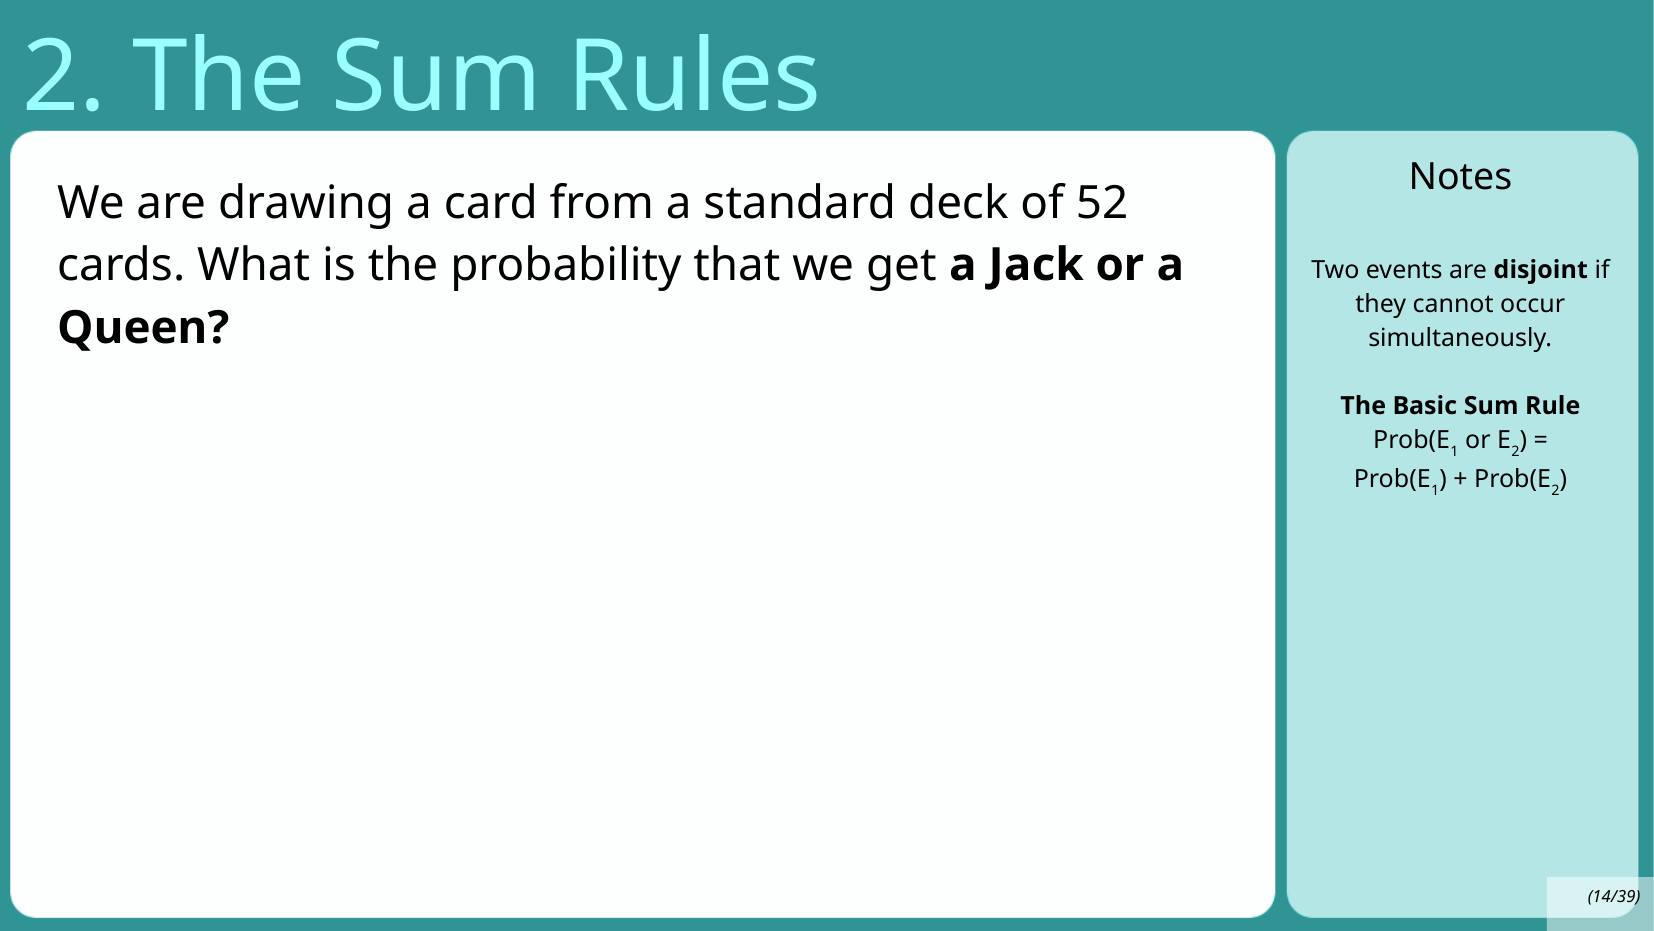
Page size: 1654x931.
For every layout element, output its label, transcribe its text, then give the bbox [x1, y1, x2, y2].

text_box We are drawing a card from a standard deck of 52 cards. What is the probability that we get a Jack or a Queen? [57, 169, 1226, 761]
text_box Notes Two events are disjoint if they cannot occur simultaneously. The Basic Sum Rule Prob(E1 or E2) = Prob(E1) + Prob(E2) [1290, 141, 1631, 661]
picture [0, 0, 1654, 931]
text_box (<number>/39) [1546, 877, 1654, 931]
title 2. The Sum Rules [22, 13, 1511, 130]
